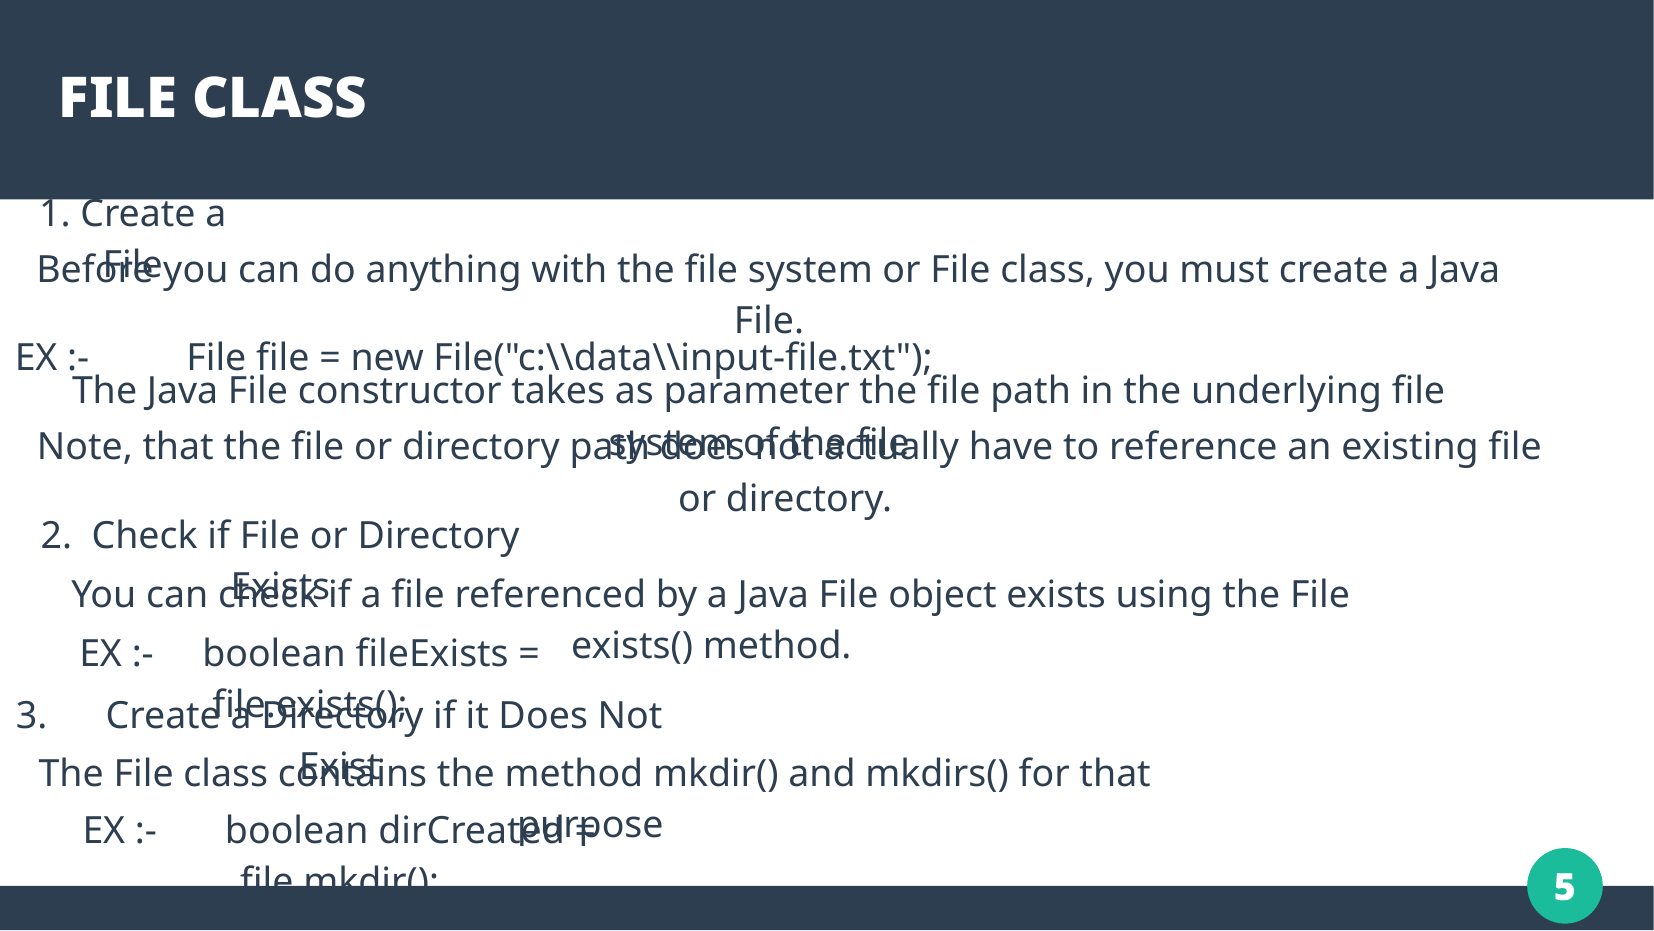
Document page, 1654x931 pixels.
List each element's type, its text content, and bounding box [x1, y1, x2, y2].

text_box 2. Check if File or Directory Exists [0, 528, 562, 587]
text_box EX :- File file = new File("c:\\data\\input-file.txt"); [0, 324, 1098, 383]
text_box The Java File constructor takes as parameter the file path in the underlying file system of the file [0, 383, 1519, 446]
text_box You can check if a file referenced by a Java File object exists using the File exists() method. [0, 587, 1423, 650]
text_box 1. Create a File [0, 206, 266, 262]
text_box The File class contains the method mkdir() and mkdirs() for that purpose [0, 767, 1182, 827]
text_box Before you can do anything with the file system or File class, you must create a Java File. [0, 262, 1539, 325]
text_box 3. Create a Directory if it Does Not Exist [0, 708, 680, 767]
text_box EX :- boolean fileExists = file.exists(); [0, 646, 621, 708]
title FILE CLASS [59, 37, 1595, 155]
text_box Note, that the file or directory path does not actually have to reference an existing file or directory. [5, 439, 1565, 502]
text_box EX :- boolean dirCreated = file.mkdir(); [0, 823, 680, 886]
